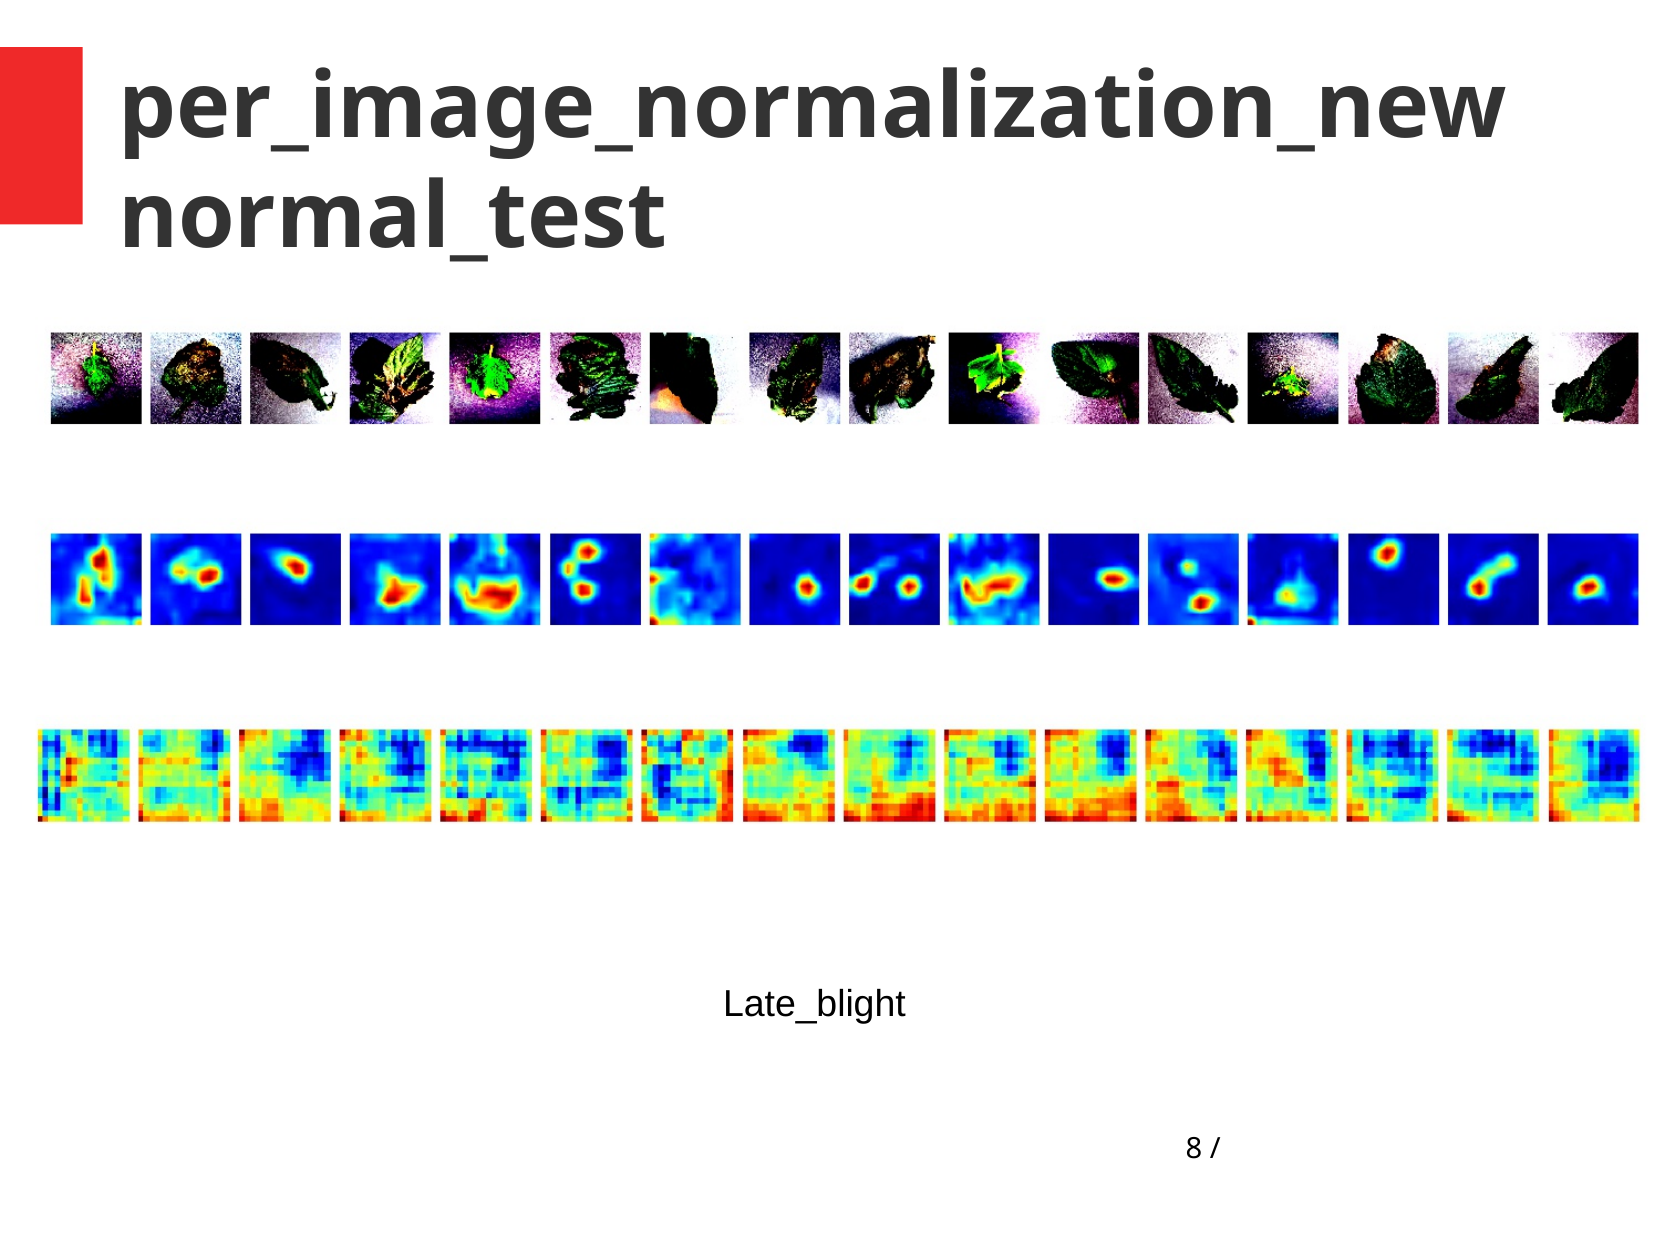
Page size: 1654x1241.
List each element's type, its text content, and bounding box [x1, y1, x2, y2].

text_box / [1185, 1129, 1571, 1216]
picture [0, 317, 1654, 462]
picture [0, 715, 1654, 860]
picture [0, 518, 1654, 663]
text_box Late_blight [708, 975, 921, 1032]
title per_image_normalization_new normal_test [118, 45, 1571, 260]
